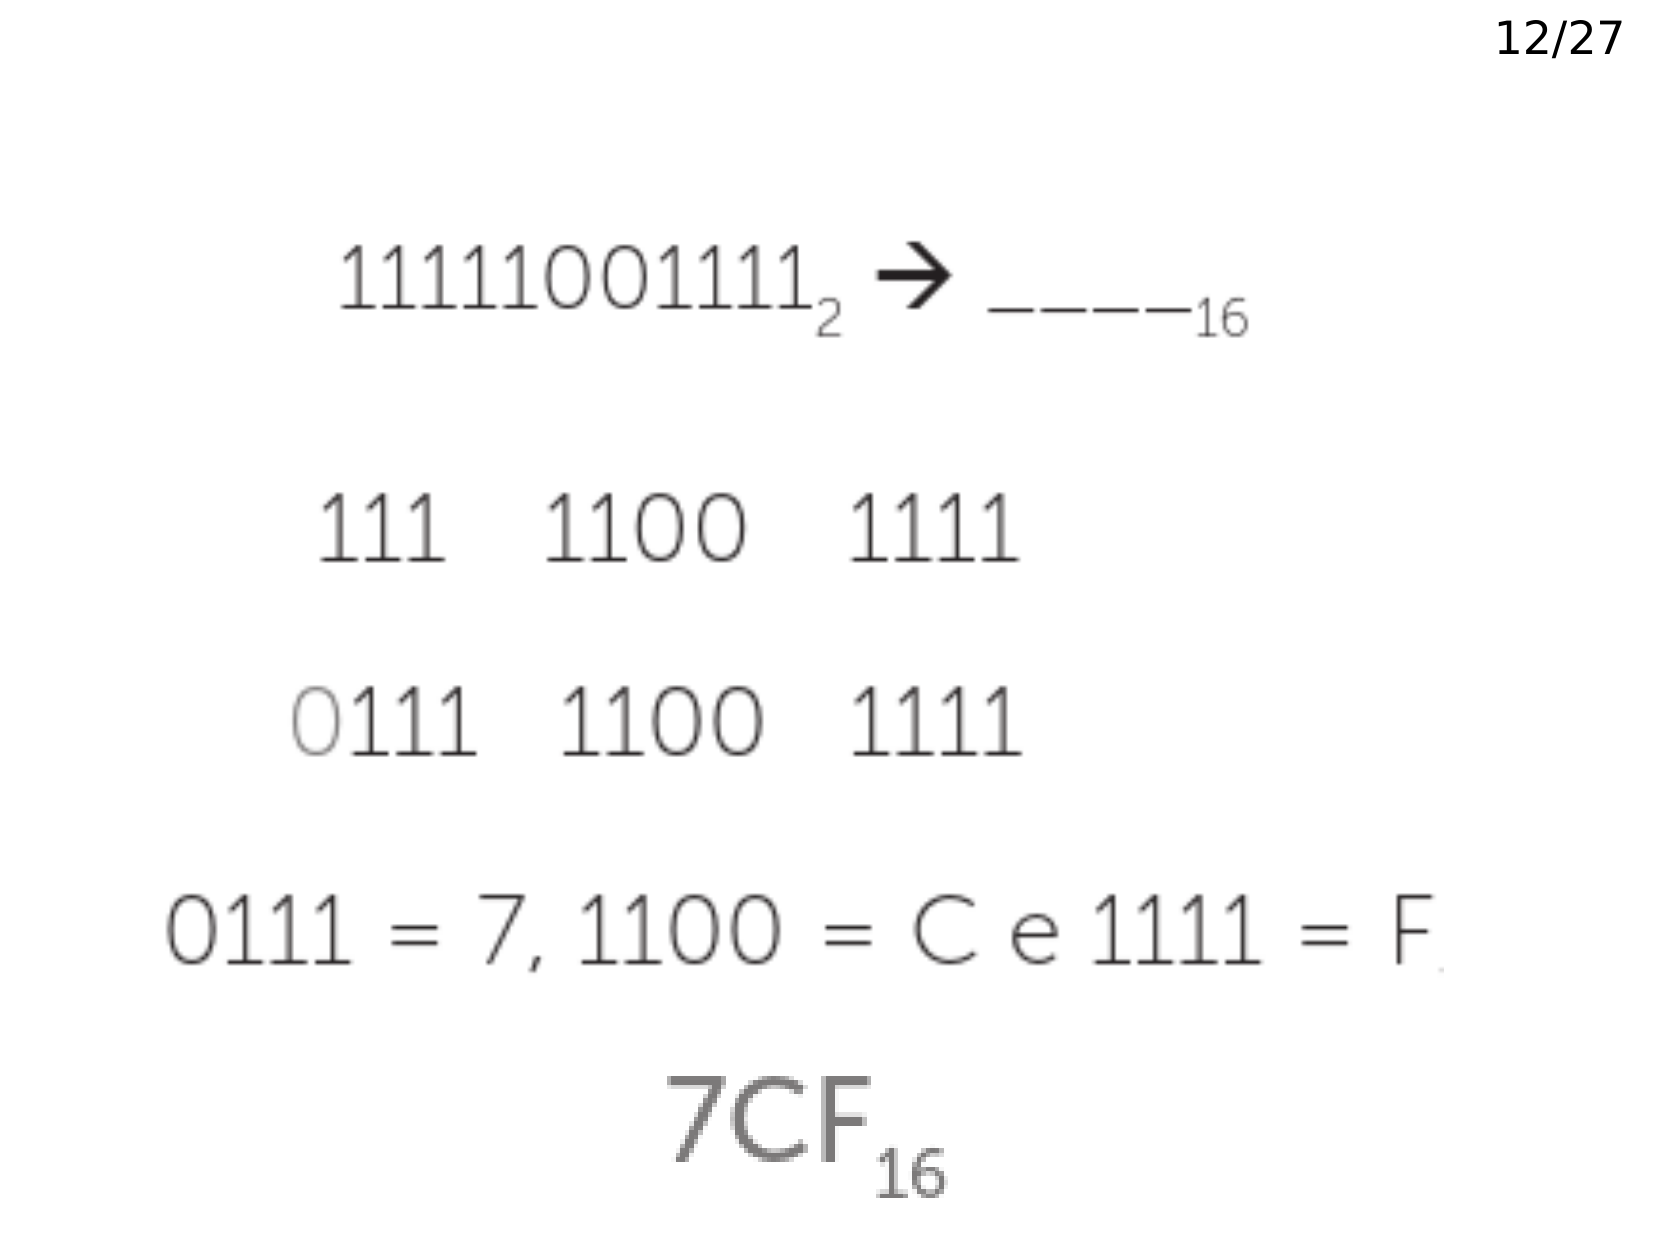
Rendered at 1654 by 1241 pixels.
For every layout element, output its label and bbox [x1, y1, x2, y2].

picture [153, 873, 1444, 981]
picture [299, 472, 1025, 578]
picture [335, 236, 1263, 359]
picture [264, 661, 1050, 780]
picture [649, 1058, 958, 1217]
